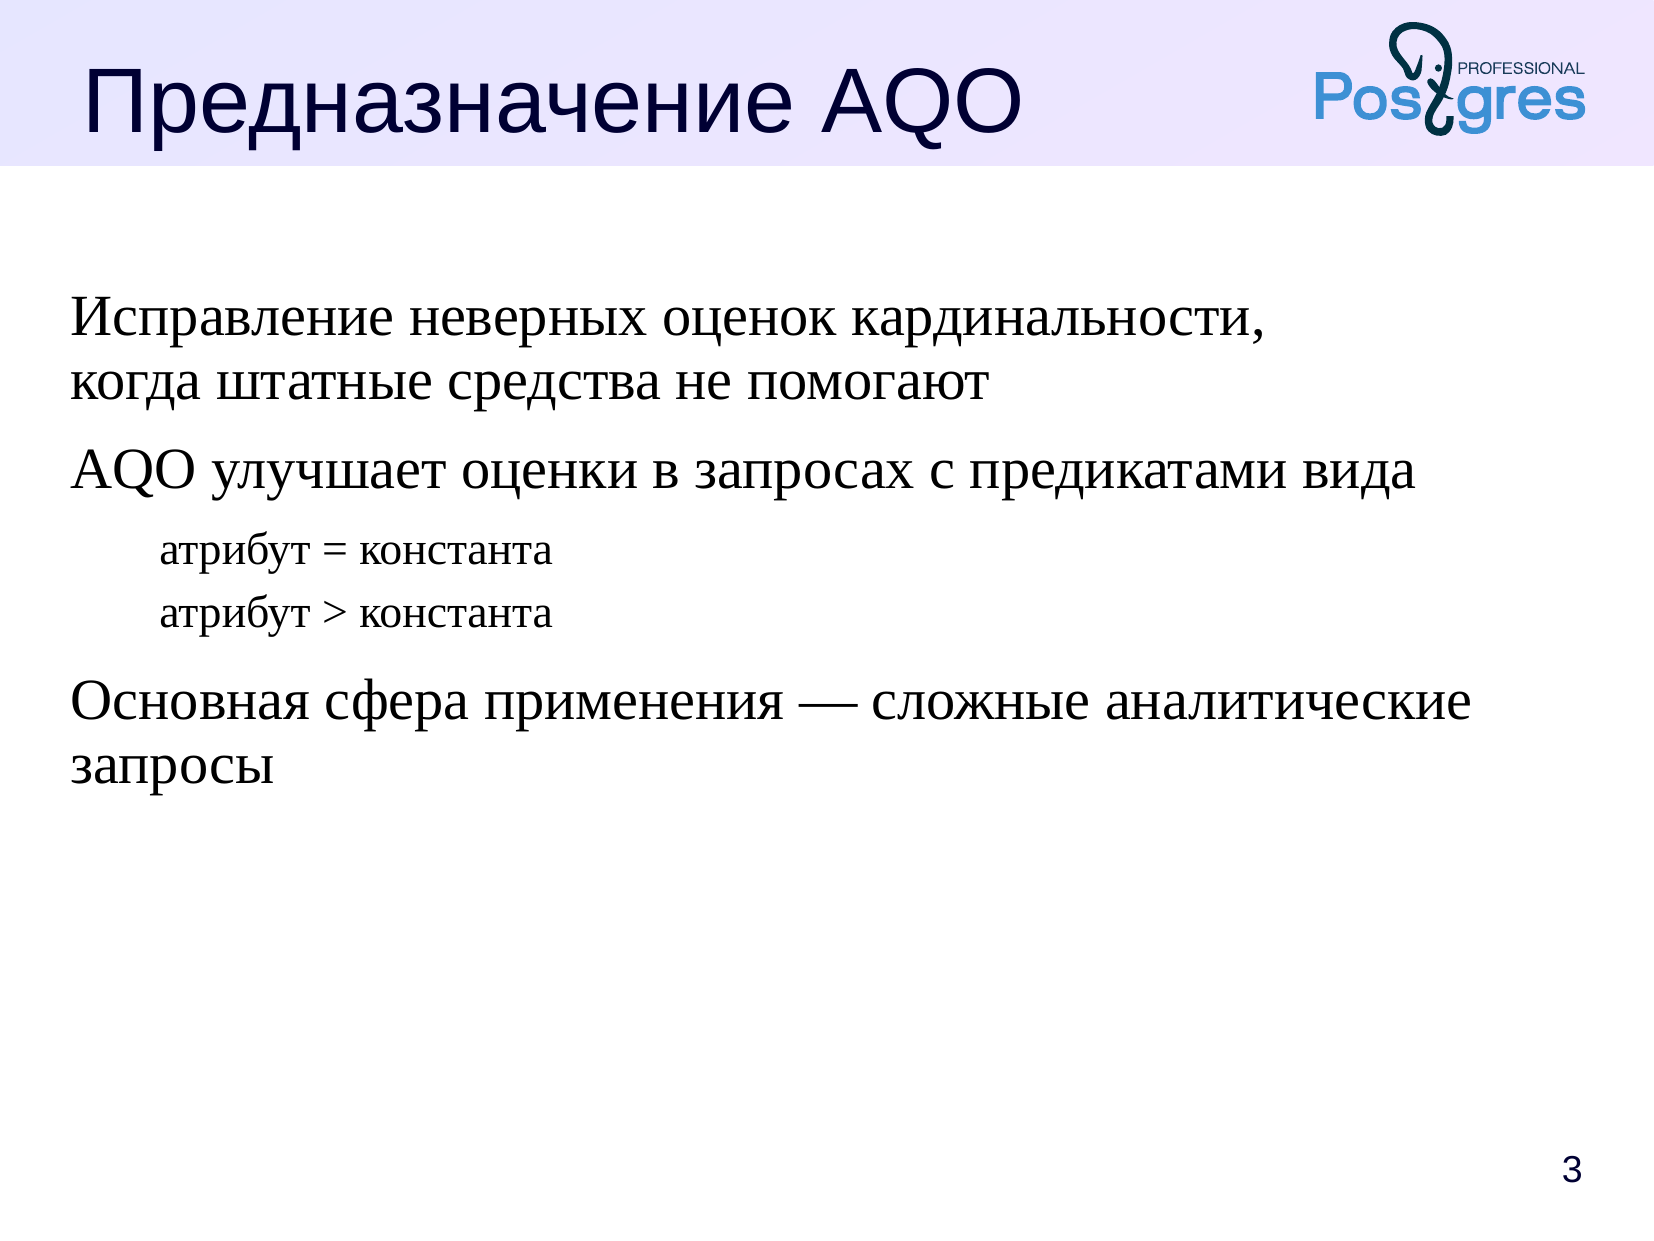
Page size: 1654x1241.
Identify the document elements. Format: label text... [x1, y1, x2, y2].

title Предназначение AQO [82, 49, 1252, 153]
list Исправление неверных оценок кардинальности, когда штатные средства не помогают AQO улучшает оценки в запросах с предикатами вида атрибут = константа атрибут > константа Основная сфера применения — сложные аналитические запросы [70, 283, 1583, 1134]
